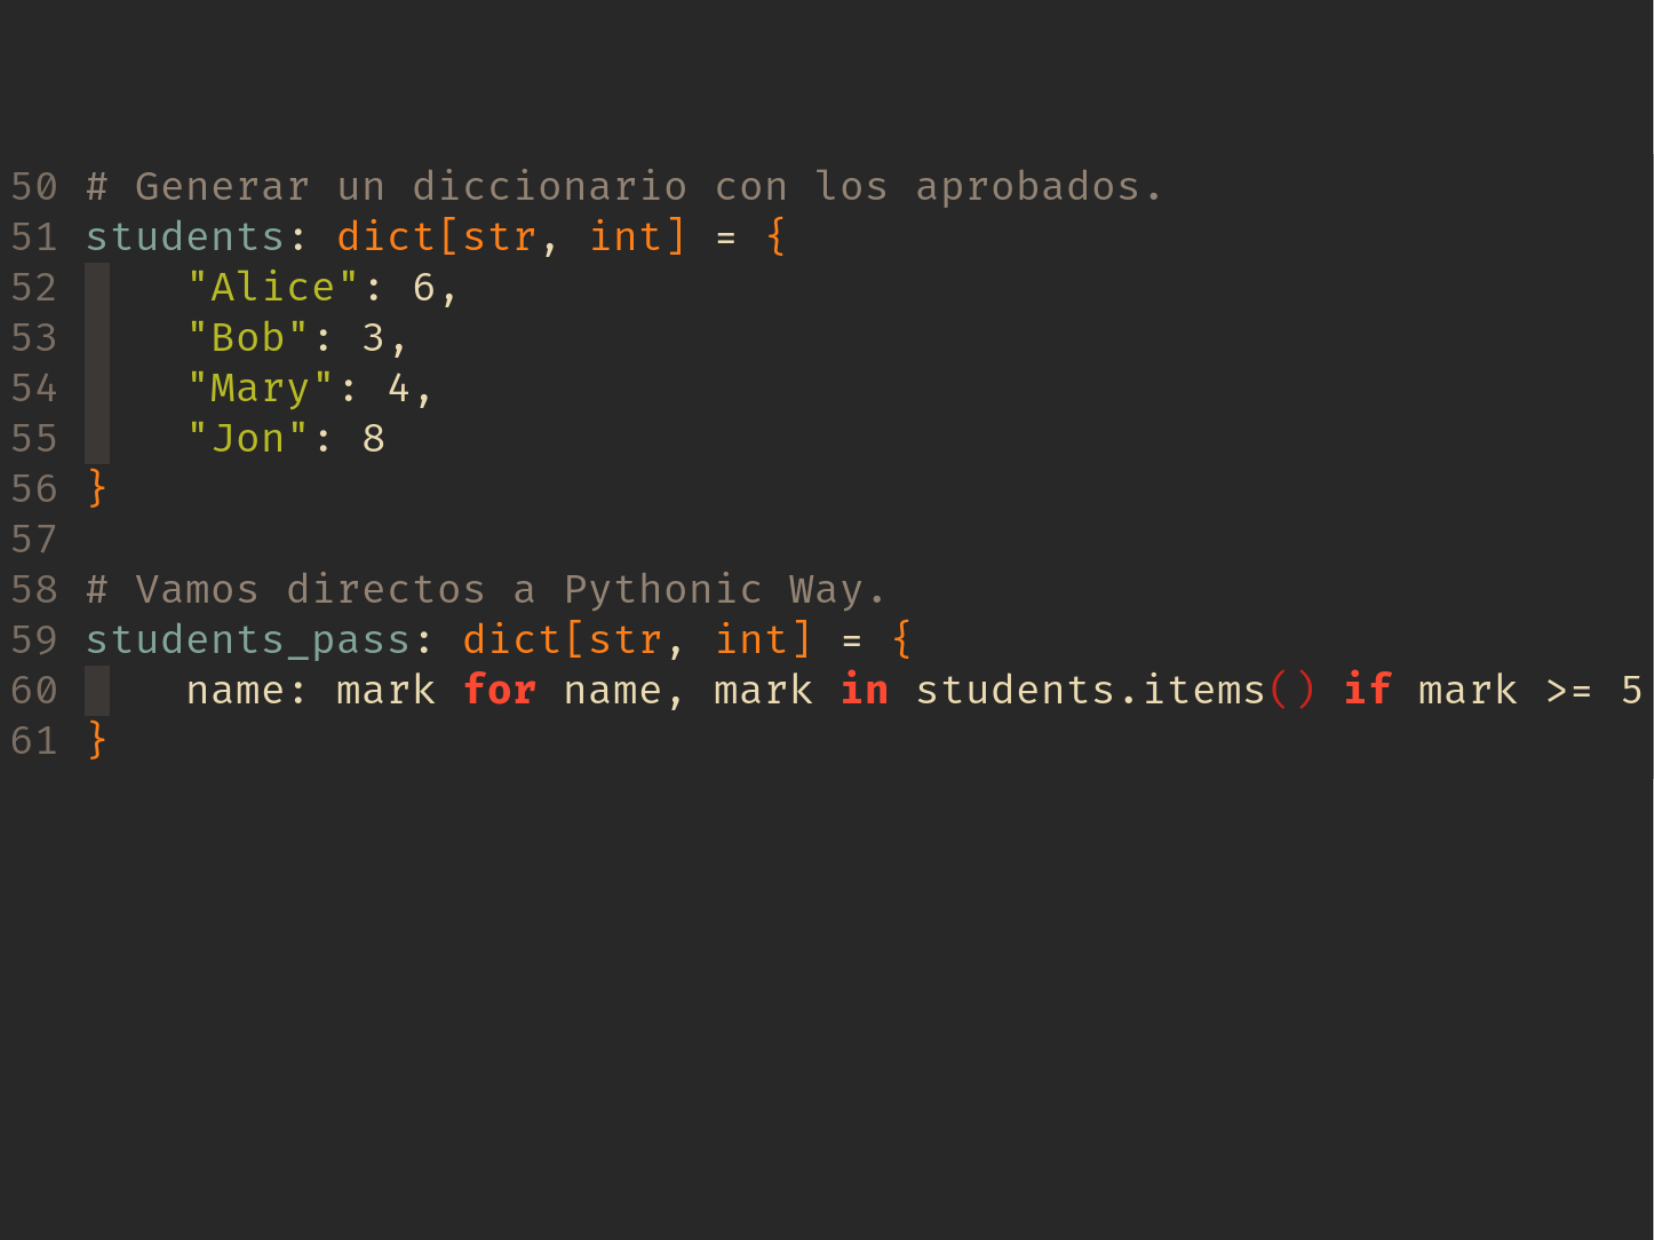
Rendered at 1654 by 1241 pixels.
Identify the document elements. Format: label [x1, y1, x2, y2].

picture [0, 154, 1654, 779]
